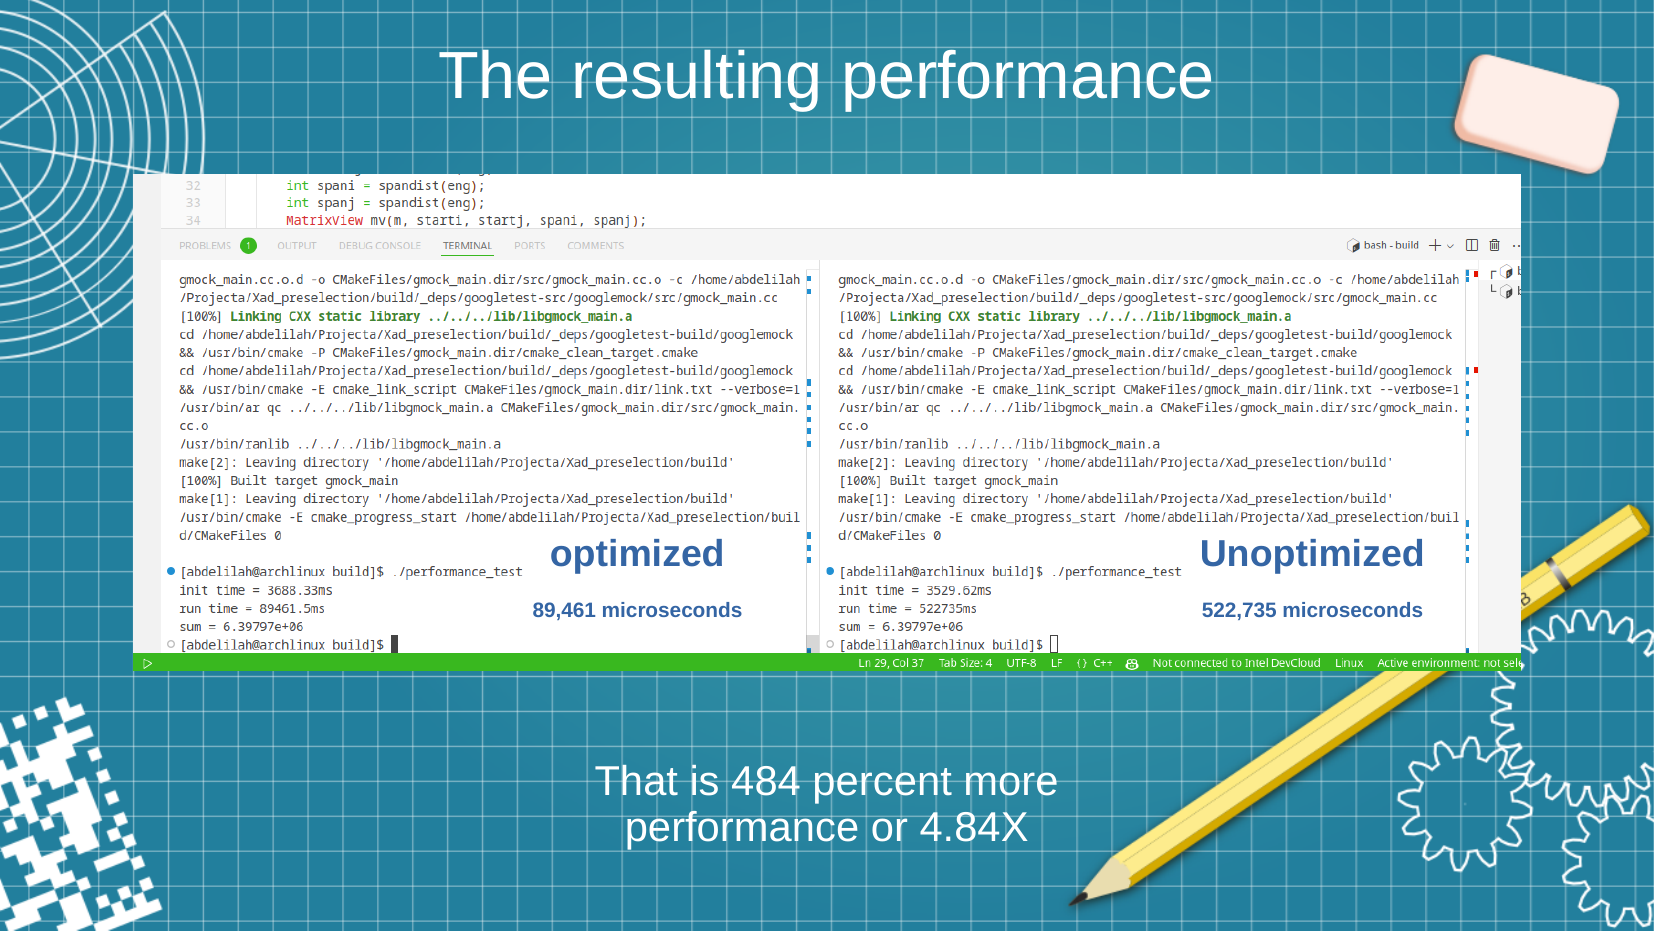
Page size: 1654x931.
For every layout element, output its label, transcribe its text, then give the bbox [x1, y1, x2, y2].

subtitle The resulting performance [82, 0, 1571, 302]
text_box That is 484 percent more performance or 4.84X [470, 750, 1184, 863]
picture [0, 0, 1654, 931]
text_box optimized 89,461 microseconds [450, 525, 826, 676]
text_box Unoptimized 522,735 microseconds [1125, 525, 1501, 676]
